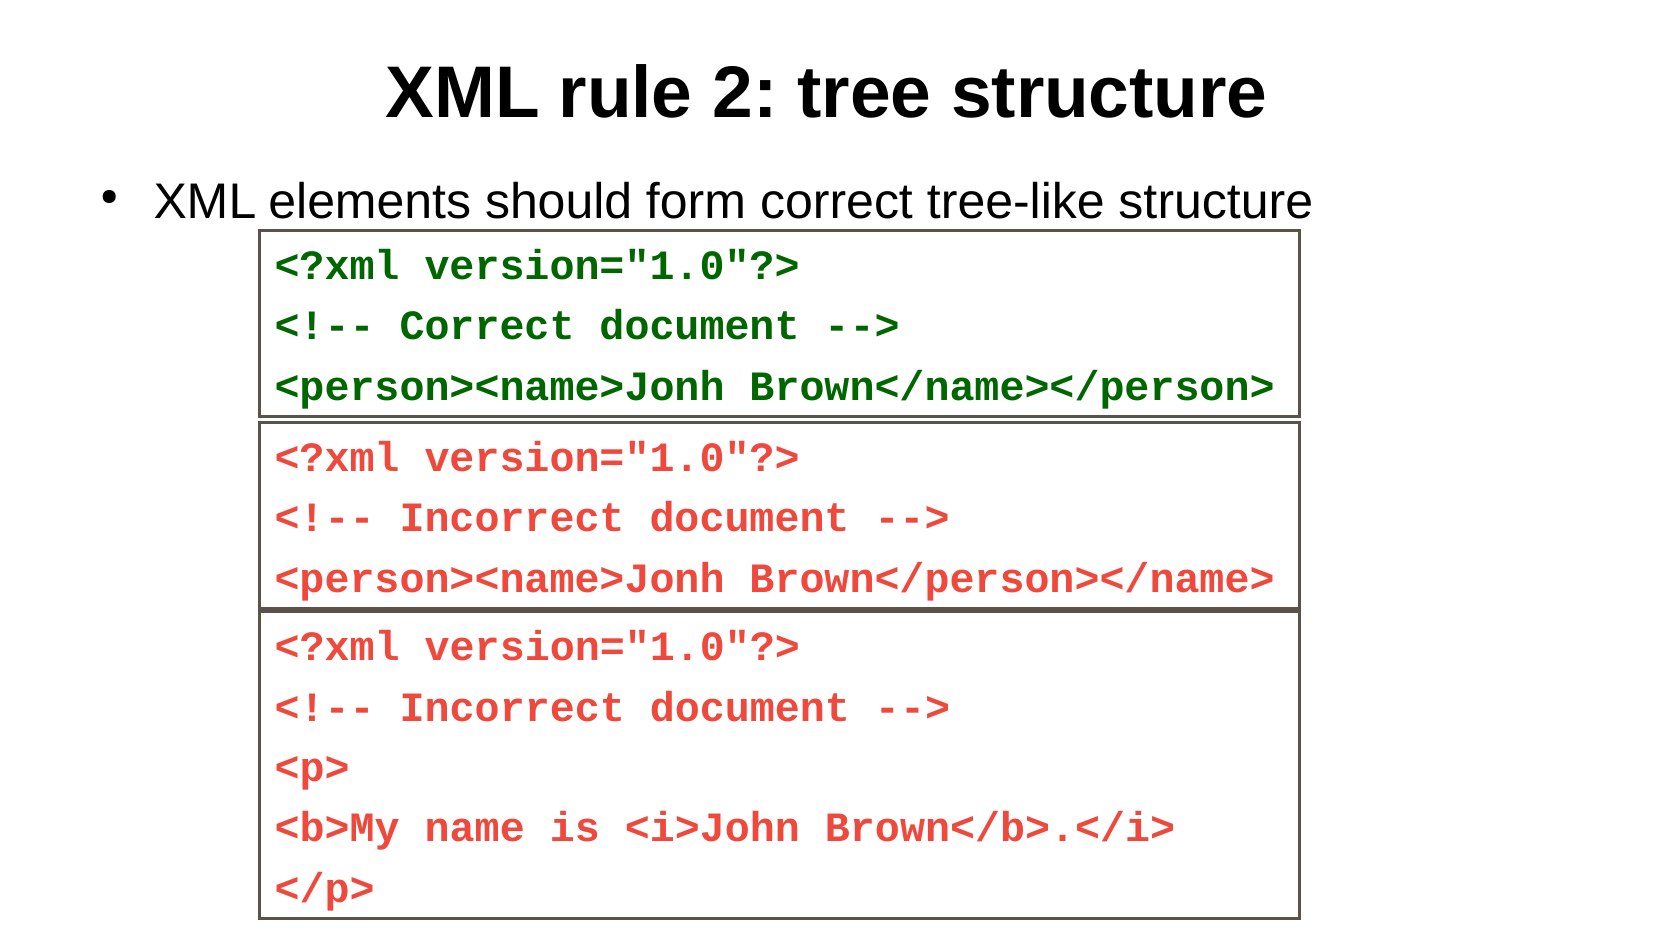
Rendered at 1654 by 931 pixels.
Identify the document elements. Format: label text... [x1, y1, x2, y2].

text_box <?xml version="1.0"?> <!-- Incorrect document --> <person><name>Jonh Brown</person></name> [259, 422, 1300, 609]
list XML elements should form correct tree-like structure [82, 168, 1538, 343]
text_box <?xml version="1.0"?> <!-- Incorrect document --> <p> <b>My name is <i>John Brown</b>.</i> </p> [259, 611, 1300, 919]
title XML rule 2: tree structure [82, 37, 1571, 147]
text_box <?xml version="1.0"?> <!-- Correct document --> <person><name>Jonh Brown</name></person> [259, 230, 1300, 417]
